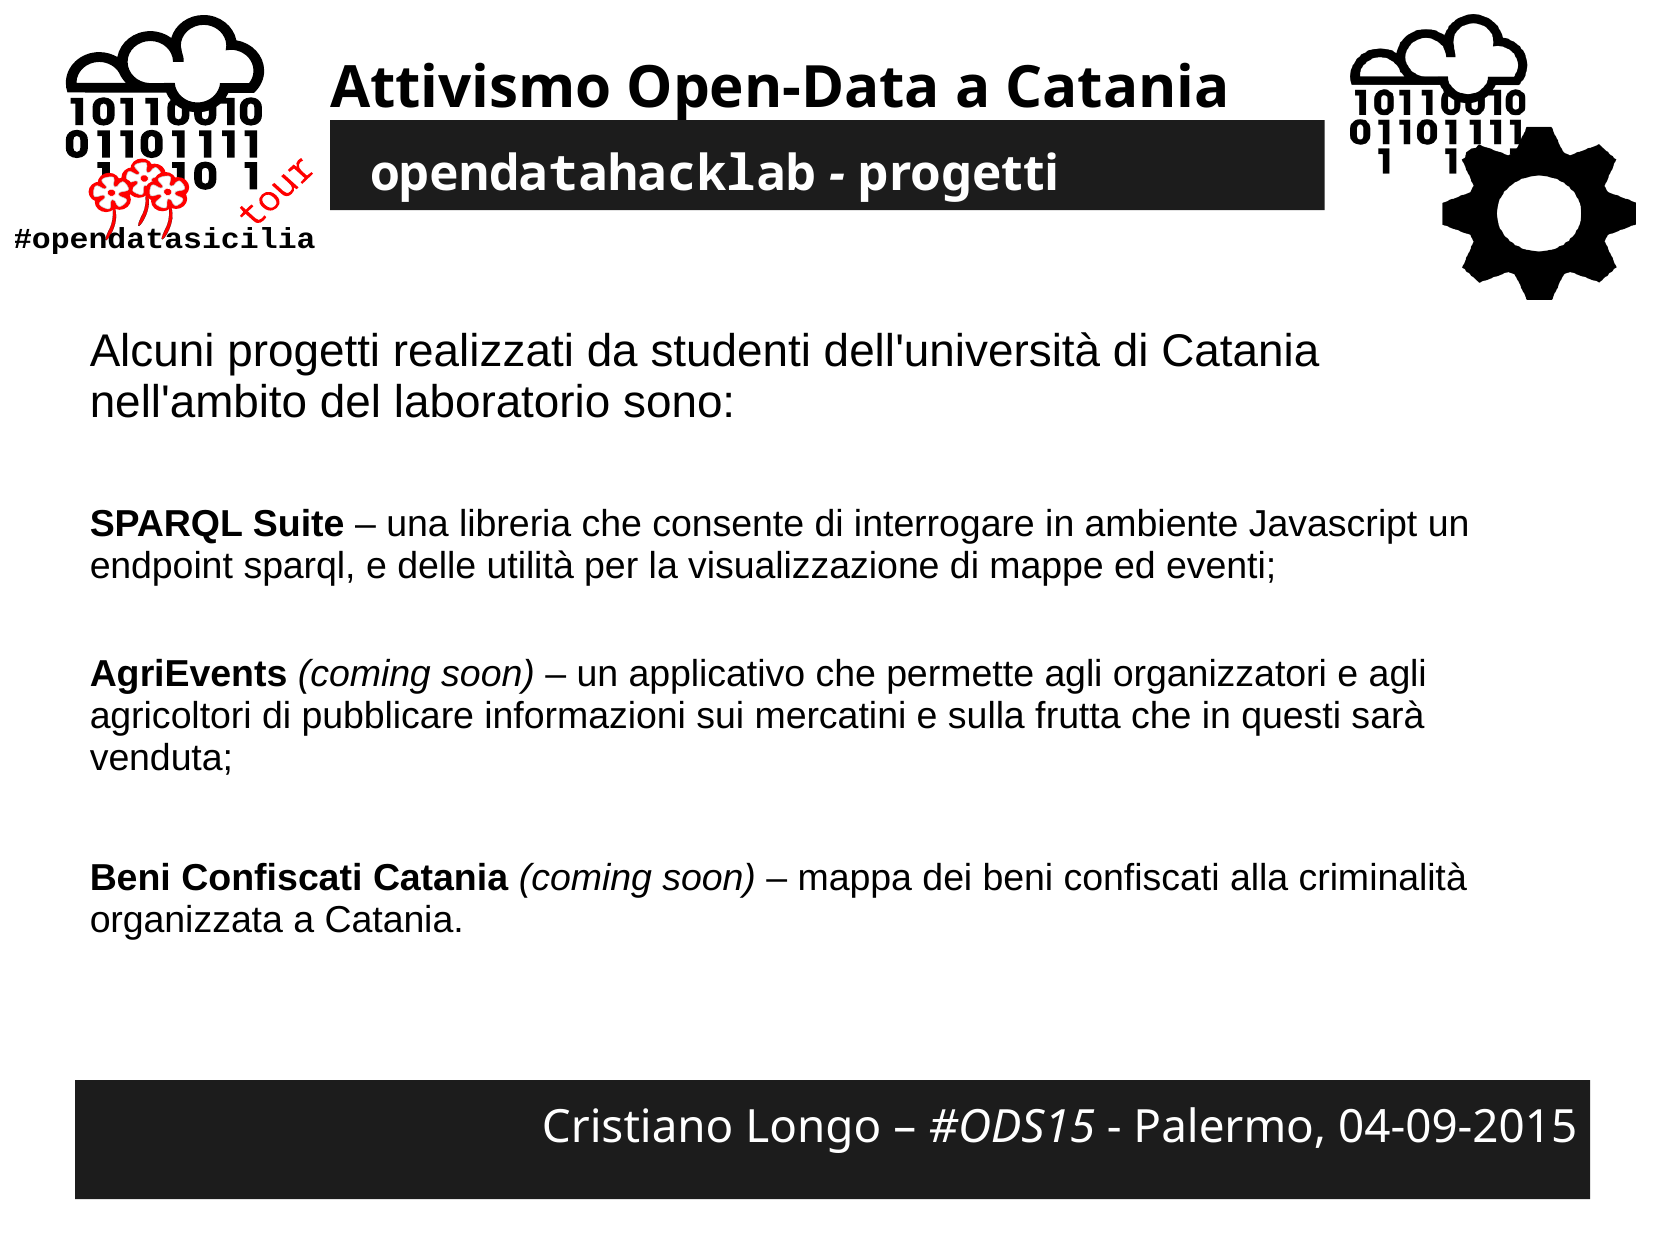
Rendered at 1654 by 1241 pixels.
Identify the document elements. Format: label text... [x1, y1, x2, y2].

list opendatahacklab - progetti [330, 120, 1325, 211]
text_box AgriEvents (coming soon) – un applicativo che permette agli organizzatori e agli agricoltori di pubblicare informazioni sui mercatini e sulla frutta che in questi sarà venduta; [75, 645, 1561, 786]
list Cristiano Longo – #ODS15 - Palermo, 04-09-2015 [75, 1080, 1591, 1200]
picture [1350, 14, 1636, 301]
text_box Alcuni progetti realizzati da studenti dell'università di Catania nell'ambito del laboratorio sono: [75, 317, 1561, 436]
text_box SPARQL Suite – una libreria che consente di interrogare in ambiente Javascript un endpoint sparql, e delle utilità per la visualizzazione di mappe ed eventi; [75, 495, 1561, 594]
picture [15, 15, 316, 256]
text_box Beni Confiscati Catania (coming soon) – mappa dei beni confiscati alla criminalità organizzata a Catania. [75, 849, 1561, 949]
list Attivismo Open-Data a Catania [330, 45, 1321, 120]
